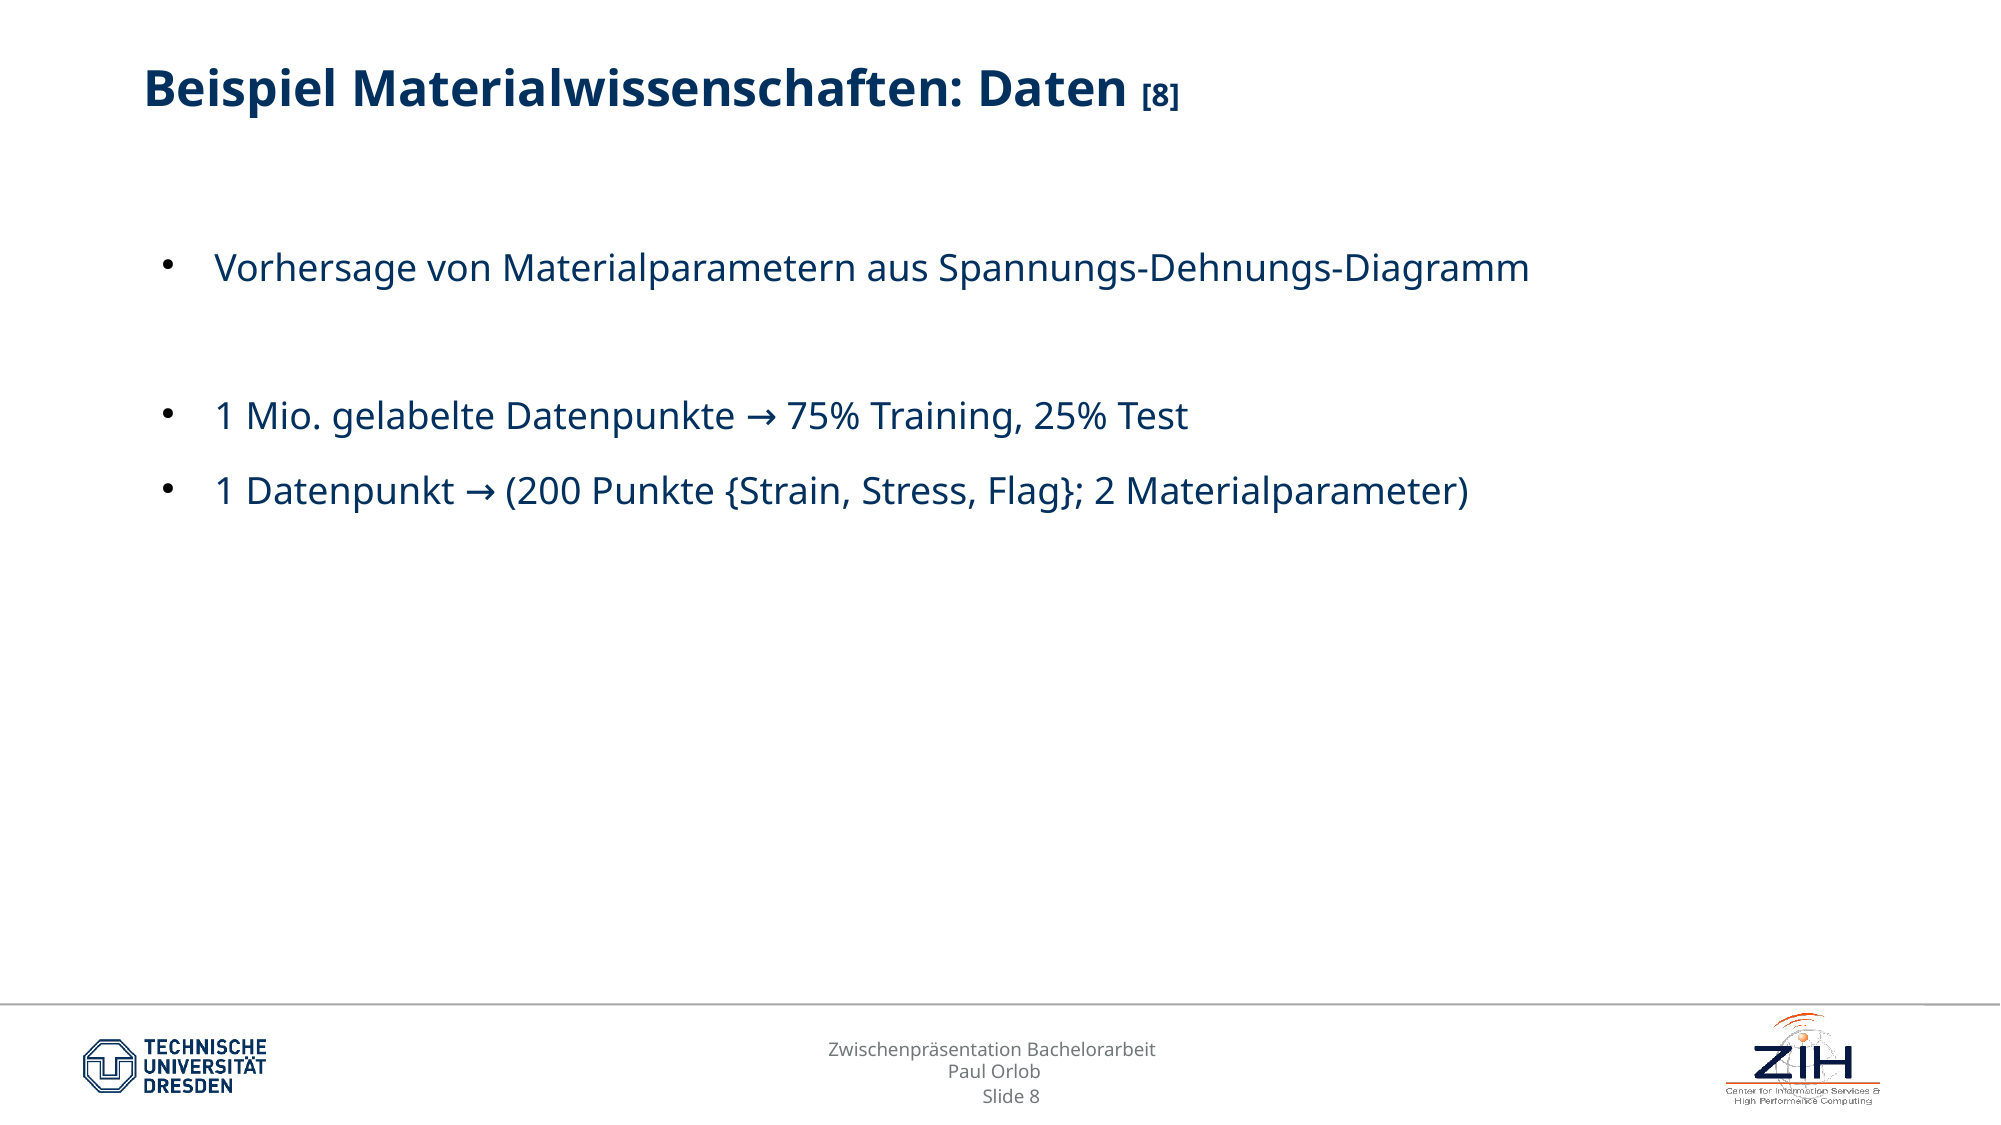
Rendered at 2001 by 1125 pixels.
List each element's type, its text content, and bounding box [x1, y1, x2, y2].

picture [1726, 1013, 1880, 1105]
list Vorhersage von Materialparametern aus Spannungs-Dehnungs-Diagramm 1 Mio. gelabelte Datenpunkte → 75% Training, 25% Test 1 Datenpunkt → (200 Punkte {Strain, Stress, Flag}; 2 Materialparameter) [143, 243, 1713, 957]
title Beispiel Materialwissenschaften: Daten [8] [143, 56, 1880, 169]
picture [83, 1039, 266, 1093]
